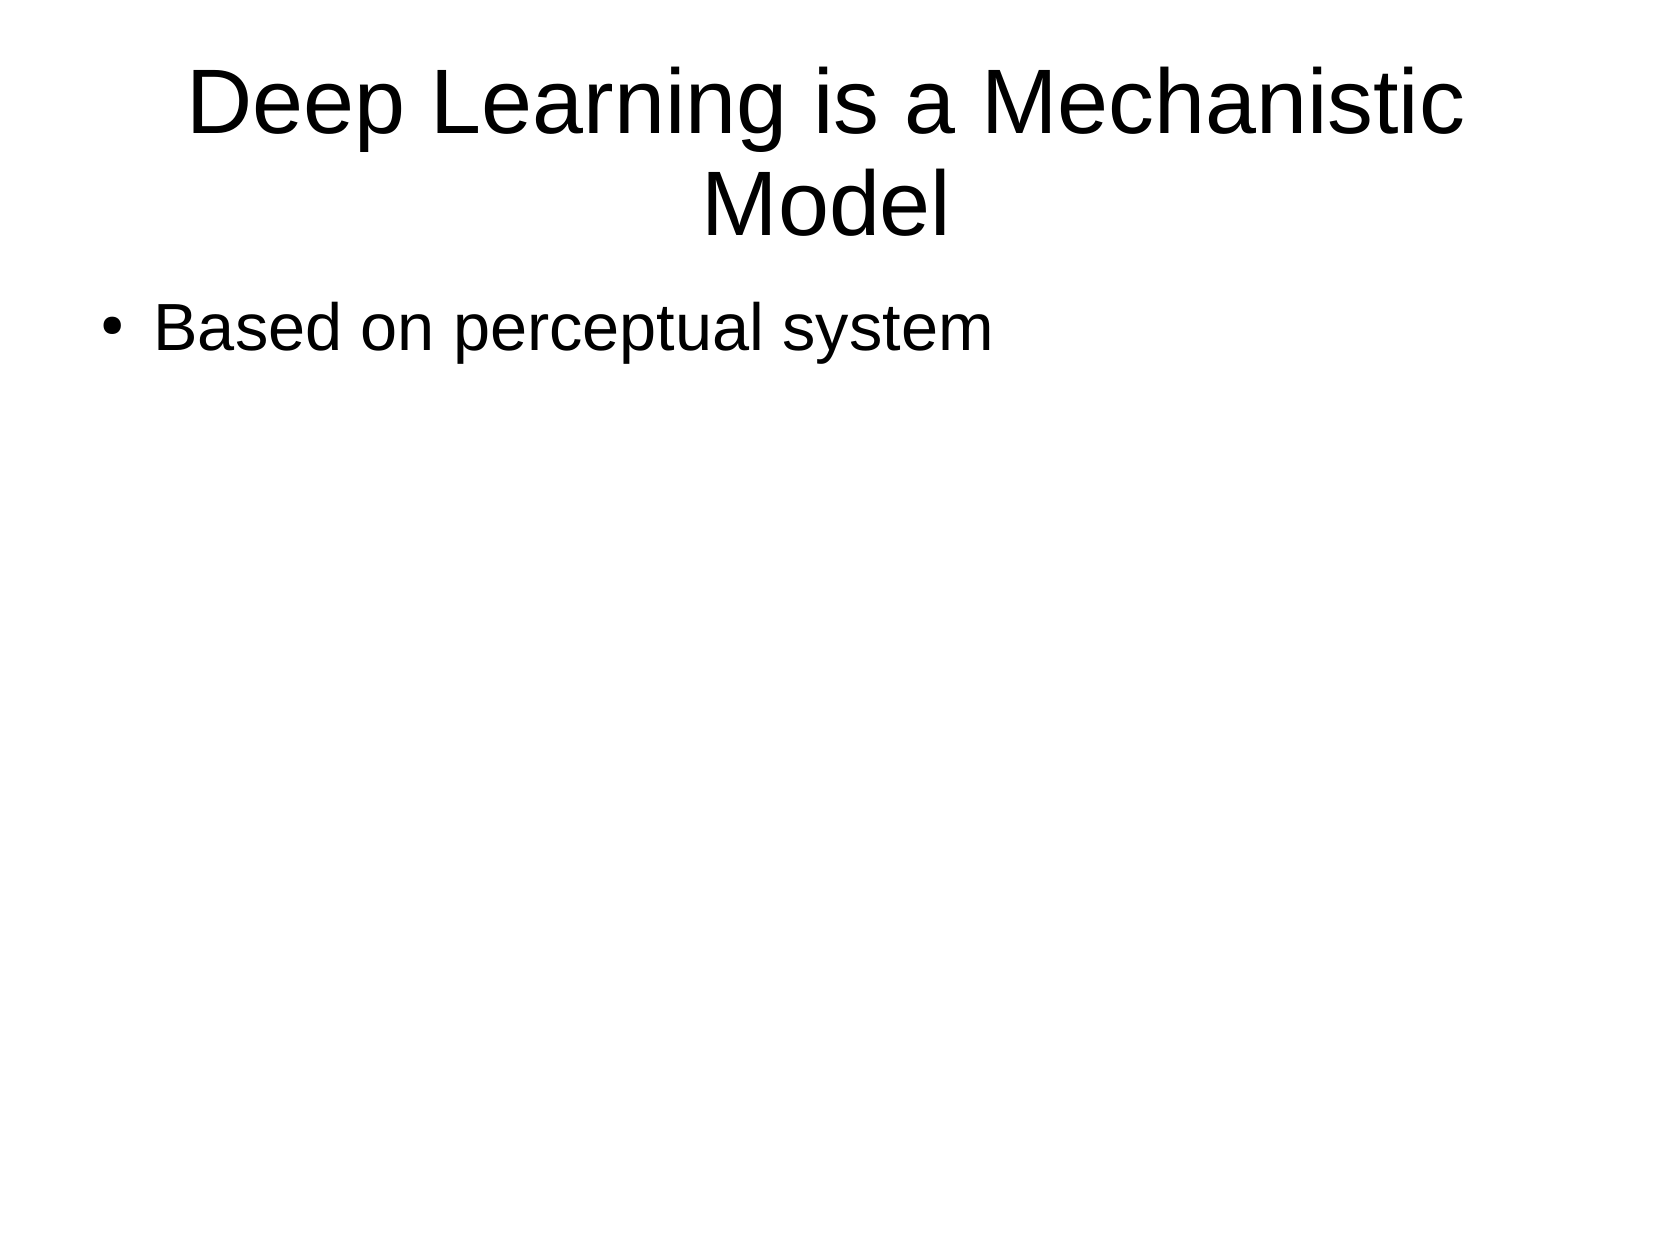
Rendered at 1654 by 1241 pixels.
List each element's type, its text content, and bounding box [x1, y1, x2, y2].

title Deep Learning is a Mechanistic Model [82, 49, 1571, 257]
list Based on perceptual system [82, 290, 1571, 1109]
